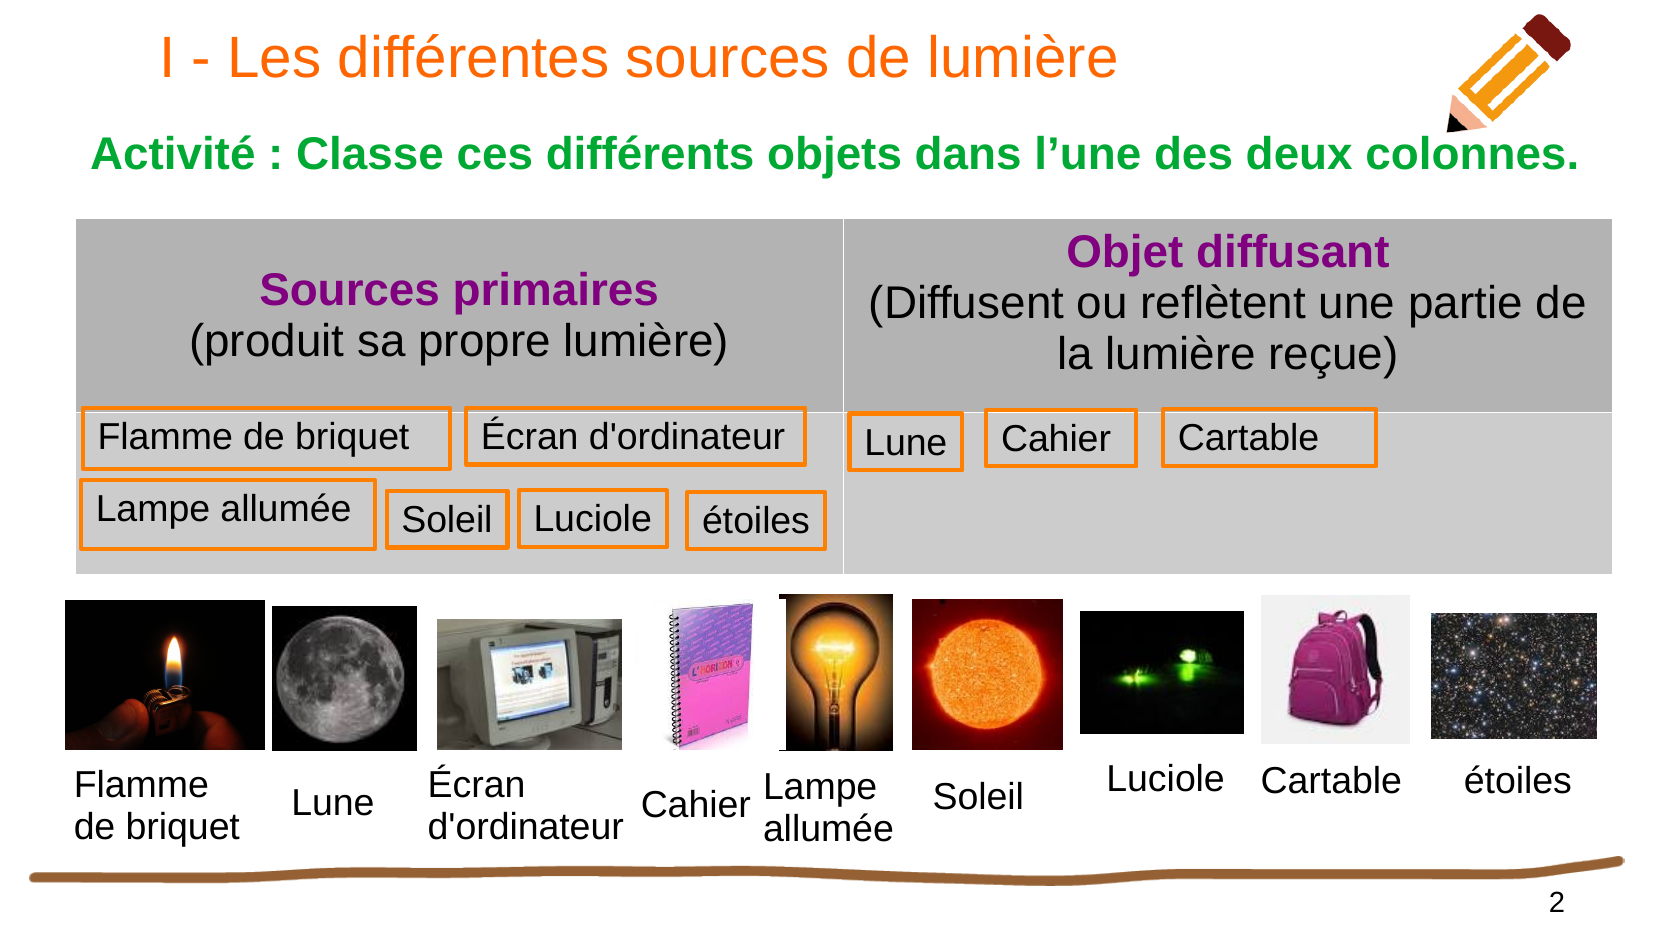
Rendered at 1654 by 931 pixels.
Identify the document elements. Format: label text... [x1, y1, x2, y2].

picture [65, 600, 265, 750]
text_box Lune [849, 413, 963, 471]
picture [1261, 595, 1410, 744]
text_box Cartable [1245, 751, 1449, 809]
title I - Les différentes sources de lumière [88, 5, 1447, 110]
picture [272, 606, 417, 751]
text_box Flamme de briquet [82, 407, 451, 469]
picture [1446, 14, 1571, 120]
picture [437, 619, 622, 751]
text_box Cartable [1163, 409, 1377, 467]
text_box Écran d'ordinateur [412, 756, 664, 855]
text_box Cahier [664, 775, 776, 833]
text_box Cahier [986, 409, 1137, 467]
text_box Luciole [1091, 750, 1240, 807]
table_cell [844, 413, 1612, 574]
picture [1080, 611, 1244, 735]
table_header Sources primaires (produit sa propre lumière) [76, 219, 843, 412]
table_header Objet diffusant (Diffusent ou reflètent une partie de la lumière reçue) [844, 219, 1612, 412]
text_box Soleil [386, 490, 508, 548]
text_box étoiles [1449, 751, 1587, 809]
table_cell [76, 413, 843, 574]
picture [29, 856, 1625, 886]
text_box Soleil [924, 768, 1039, 826]
picture [635, 594, 893, 751]
text_box Lampe allumée [81, 480, 376, 549]
picture [1431, 613, 1597, 739]
text_box Flamme de briquet [59, 756, 273, 871]
text_box Activité : Classe ces différents objets dans l’une des deux colonnes. [75, 120, 1613, 212]
text_box étoiles [687, 492, 826, 549]
picture [912, 599, 1063, 751]
text_box Écran d'ordinateur [466, 407, 806, 465]
text_box Lune [276, 773, 390, 831]
text_box Luciole [518, 490, 667, 547]
text_box Lampe allumée [748, 757, 924, 845]
